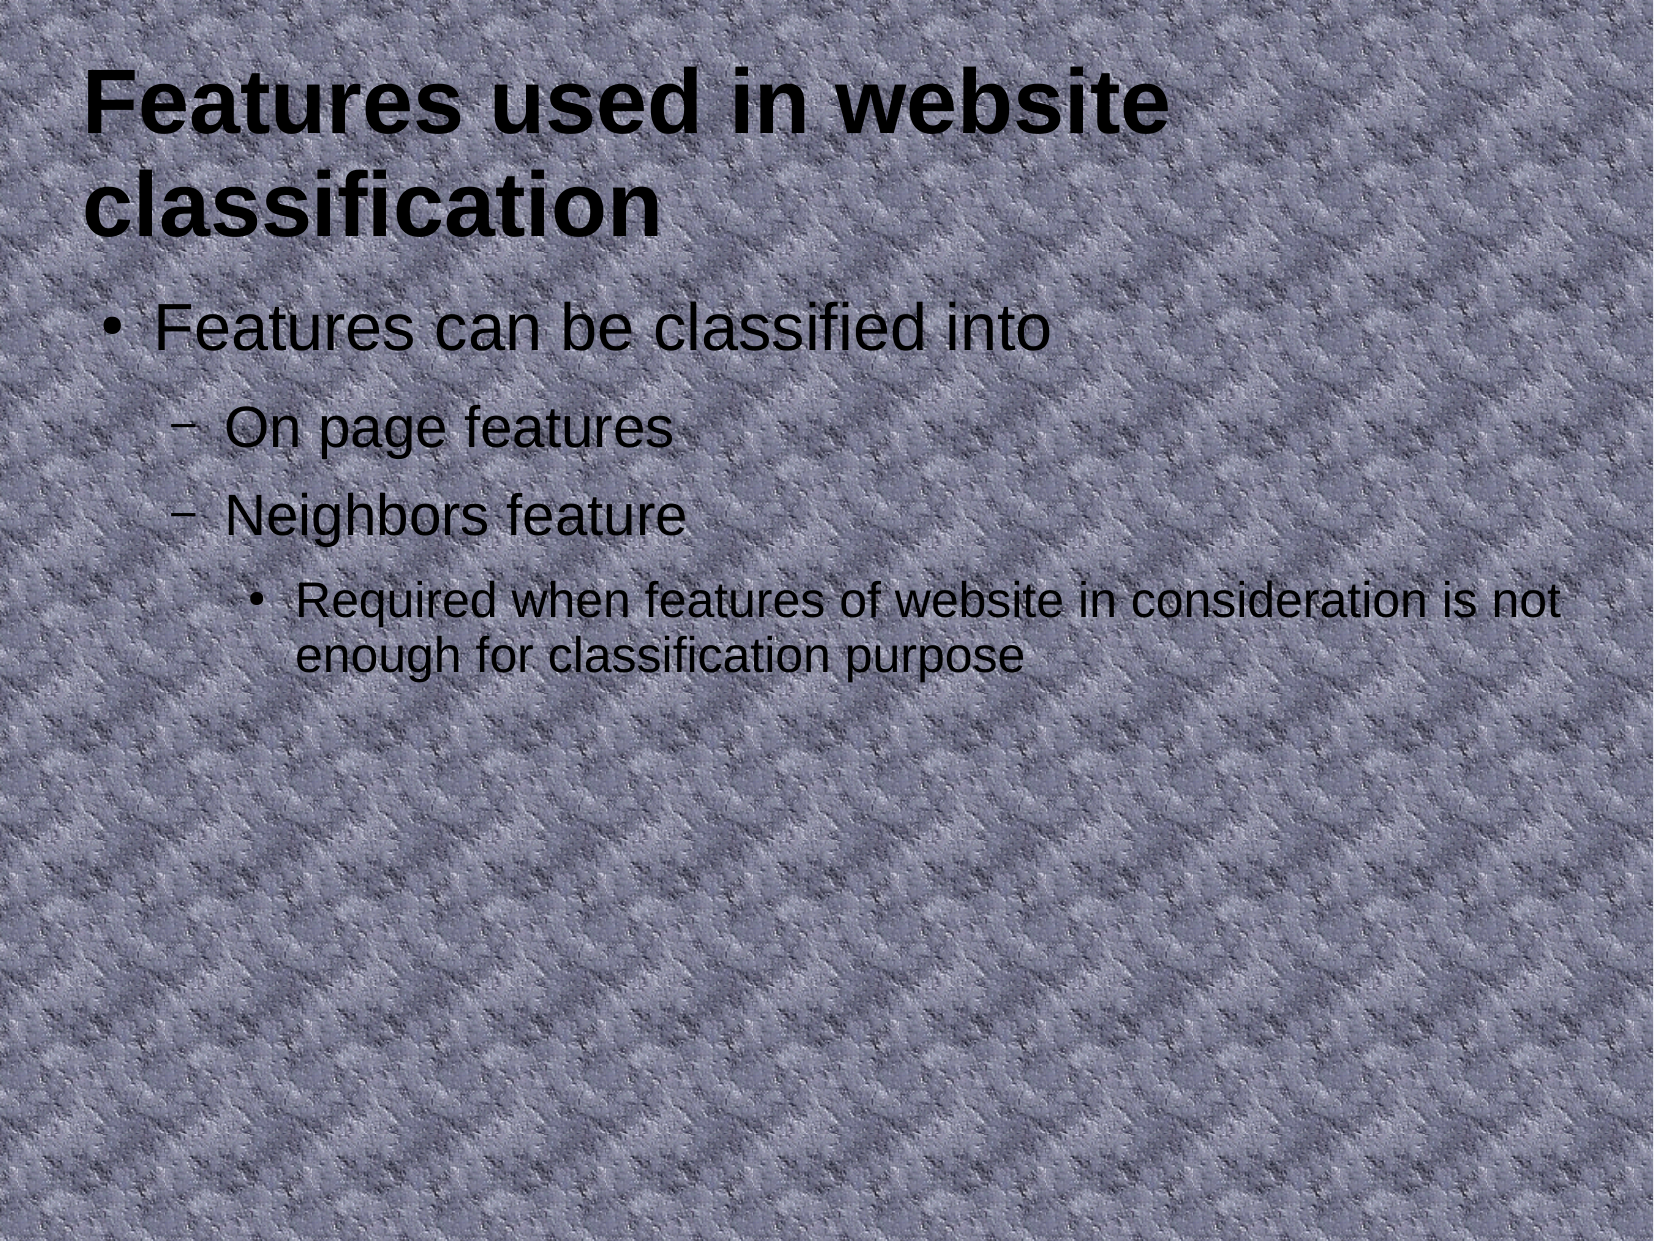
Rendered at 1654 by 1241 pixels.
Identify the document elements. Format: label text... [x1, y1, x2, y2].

title Features used in website classification [82, 49, 1571, 257]
list Features can be classified into On page features Neighbors feature Required when features of website in consideration is not enough for classification purpose [82, 290, 1571, 1010]
picture [0, 0, 1654, 1241]
